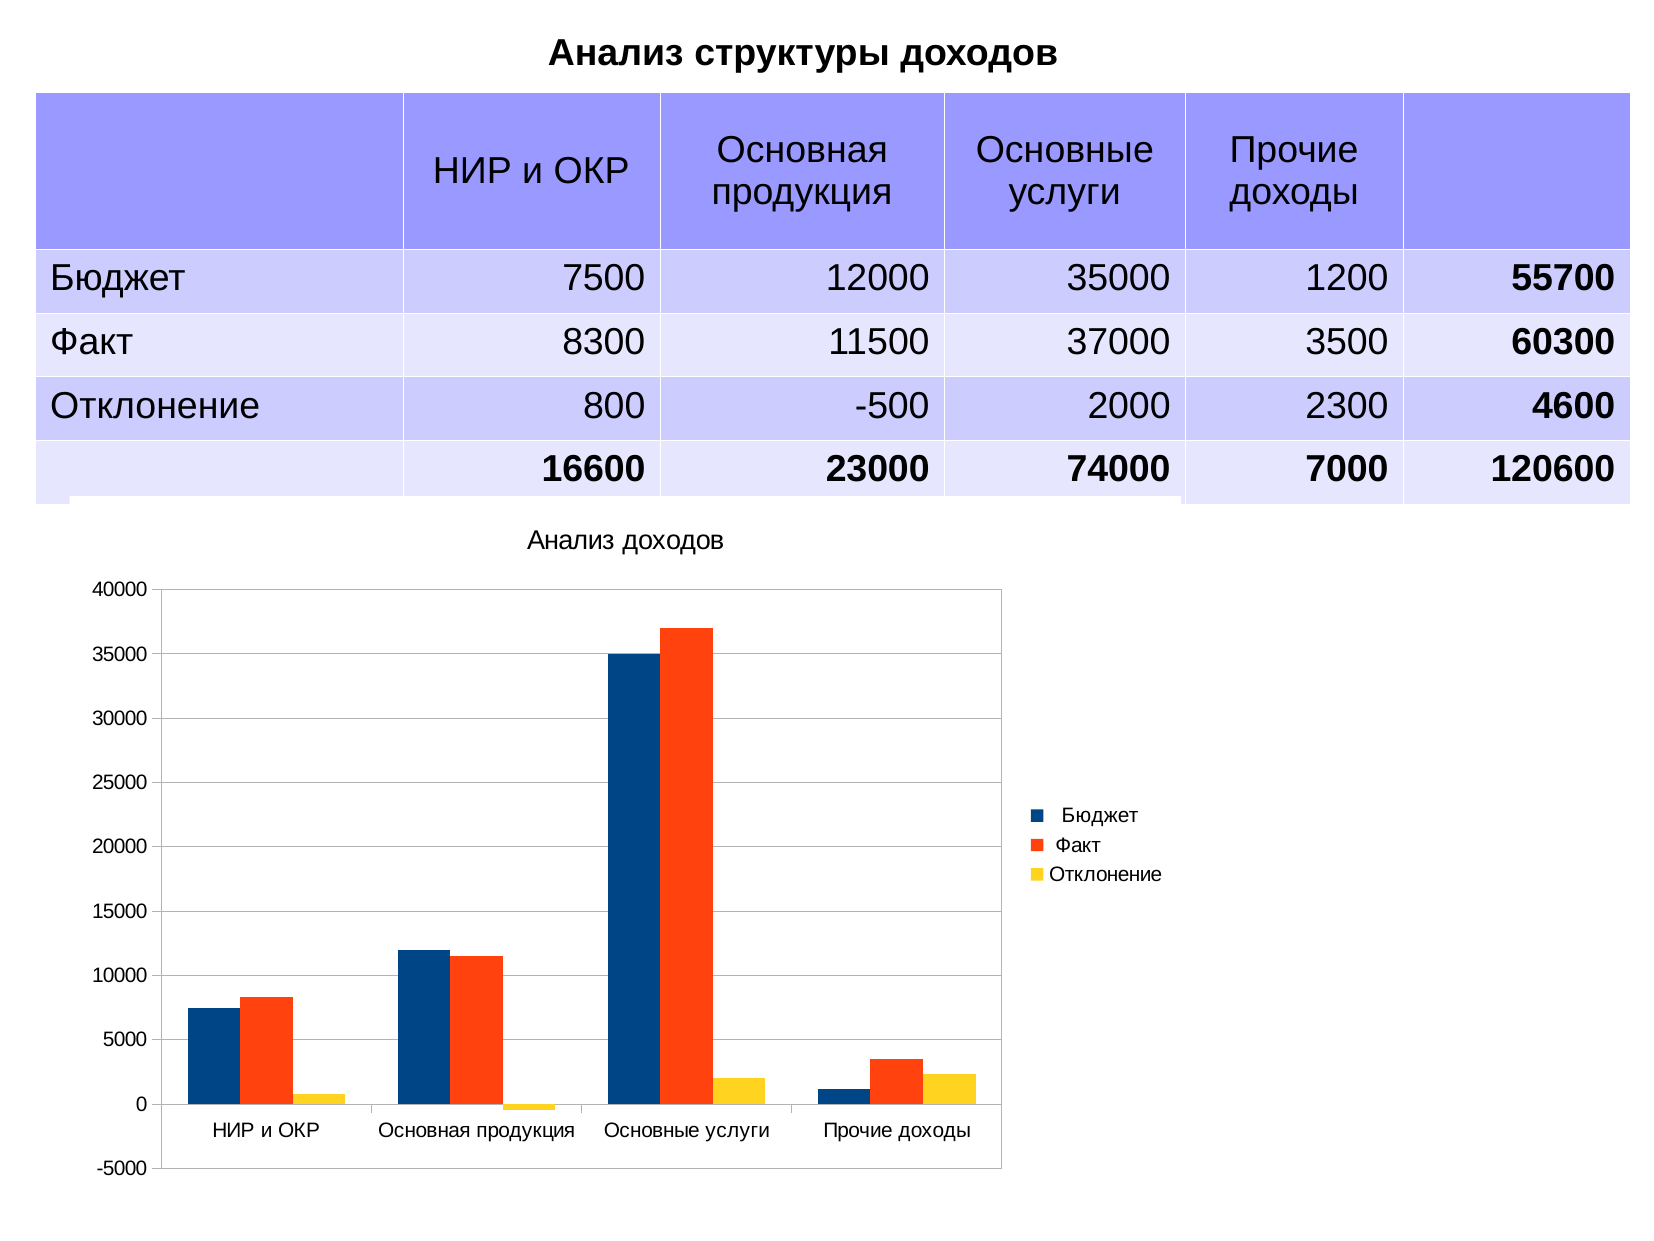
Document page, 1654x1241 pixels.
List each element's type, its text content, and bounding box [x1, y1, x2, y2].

table_cell 74000 [945, 441, 1185, 504]
table_cell 60300 [1404, 314, 1630, 376]
table_cell 37000 [945, 314, 1185, 376]
table_header Основные услуги [945, 93, 1185, 249]
table_cell 3500 [1186, 314, 1403, 376]
table_cell 35000 [945, 250, 1185, 313]
text_box Анализ структуры доходов [259, 23, 1347, 81]
table_cell Факт [36, 314, 403, 376]
table_cell -500 [661, 377, 944, 440]
table_cell Отклонение [36, 377, 403, 440]
table_cell 55700 [1404, 250, 1630, 313]
table_cell Бюджет [36, 250, 403, 313]
table_cell 800 [404, 377, 660, 440]
chart [69, 496, 1182, 1195]
table_header Основная продукция [661, 93, 944, 249]
table_cell 4600 [1404, 377, 1630, 440]
table_cell 2000 [945, 377, 1185, 440]
table_header [1404, 93, 1630, 249]
table_cell 8300 [404, 314, 660, 376]
table_cell 23000 [661, 441, 944, 496]
table_cell 7500 [404, 250, 660, 313]
table_header Прочие доходы [1186, 93, 1403, 249]
table_header [36, 93, 403, 249]
table_cell 120600 [1404, 441, 1630, 504]
table_cell 2300 [1186, 377, 1403, 440]
table_cell 7000 [1186, 441, 1403, 504]
table_cell 11500 [661, 314, 944, 376]
table_header НИР и ОКР [404, 93, 660, 249]
table_cell 1200 [1186, 250, 1403, 313]
table_cell 12000 [661, 250, 944, 313]
table_cell 16600 [404, 441, 660, 496]
table_cell [36, 441, 403, 504]
